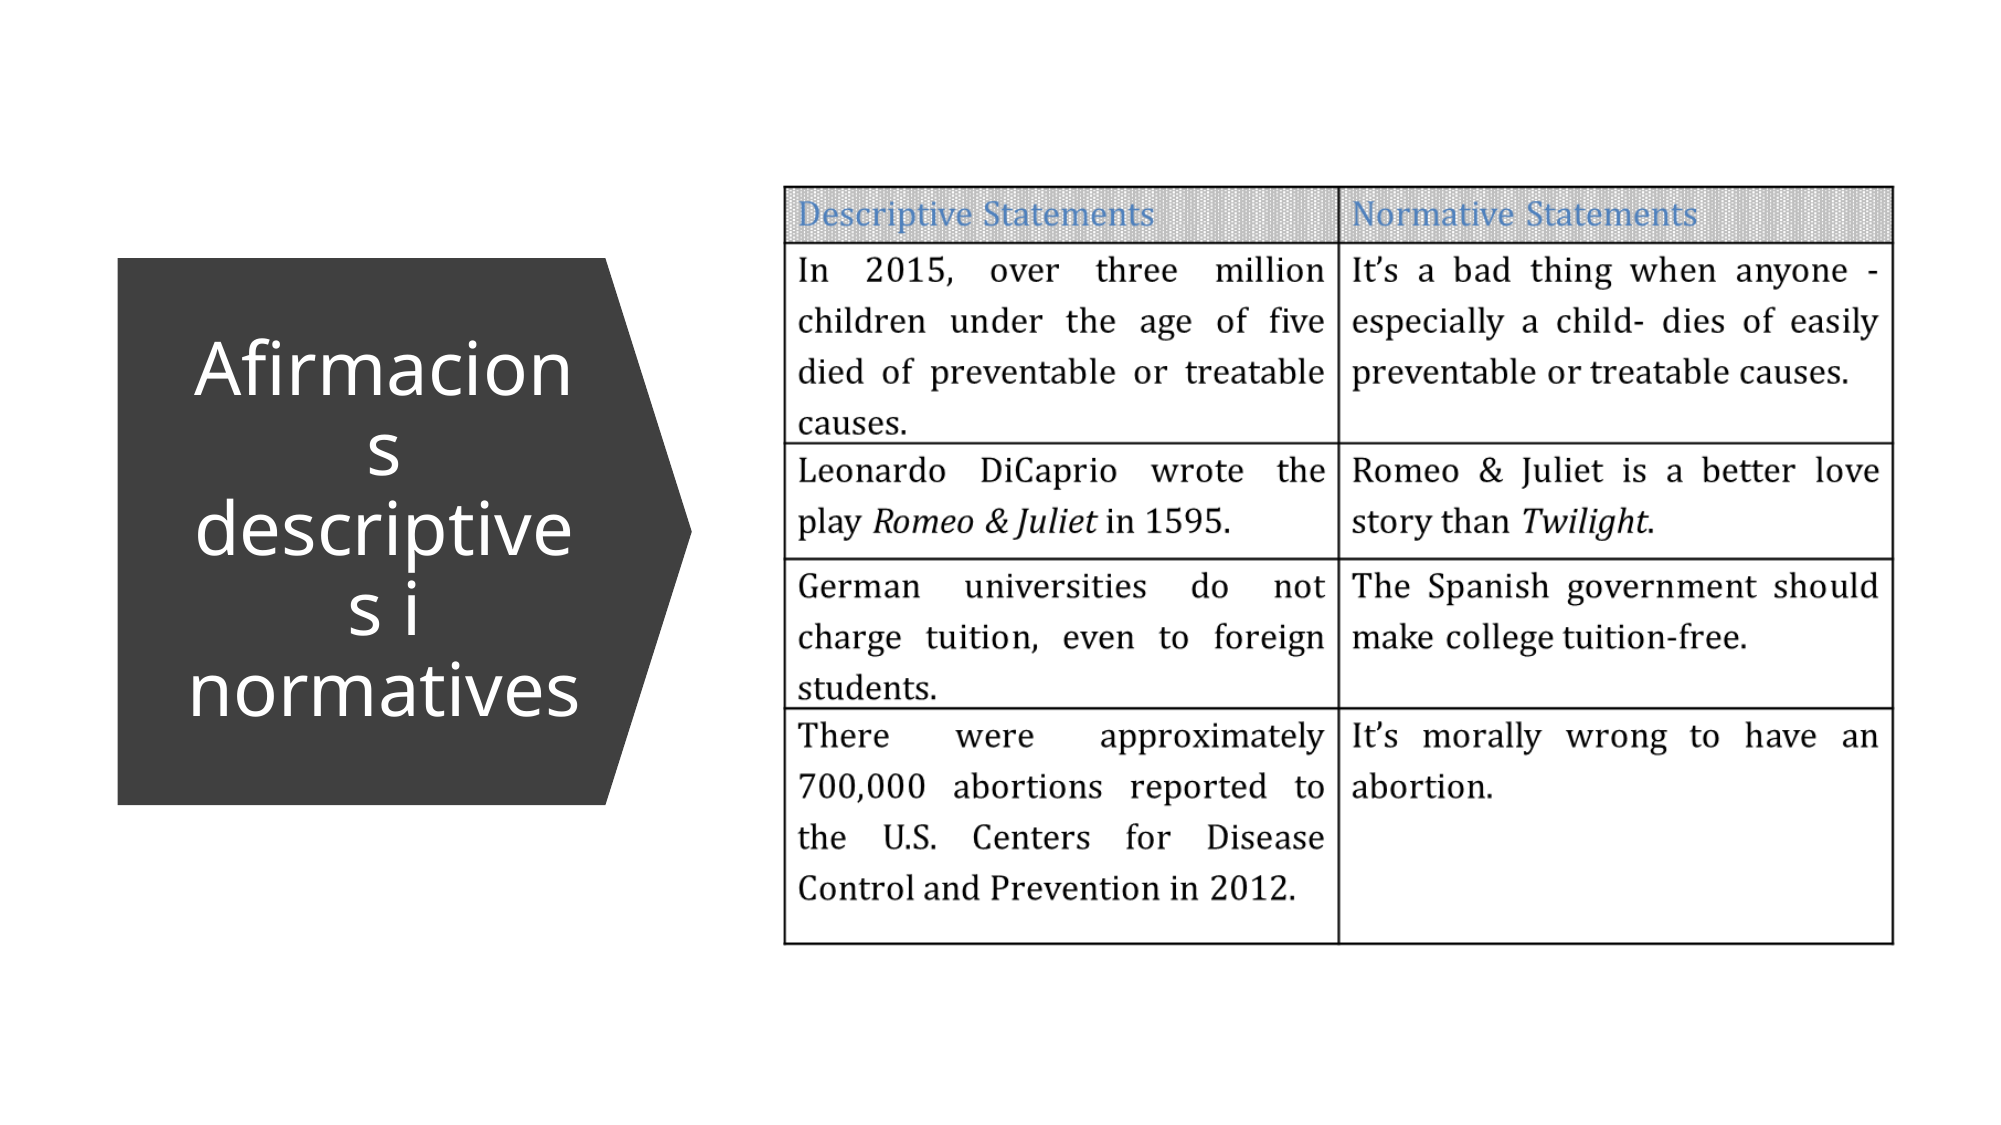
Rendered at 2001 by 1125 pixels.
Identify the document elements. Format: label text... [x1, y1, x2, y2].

title Afirmacions descriptives i normatives [168, 322, 601, 741]
text_box [117, 258, 692, 806]
picture [783, 178, 1896, 947]
